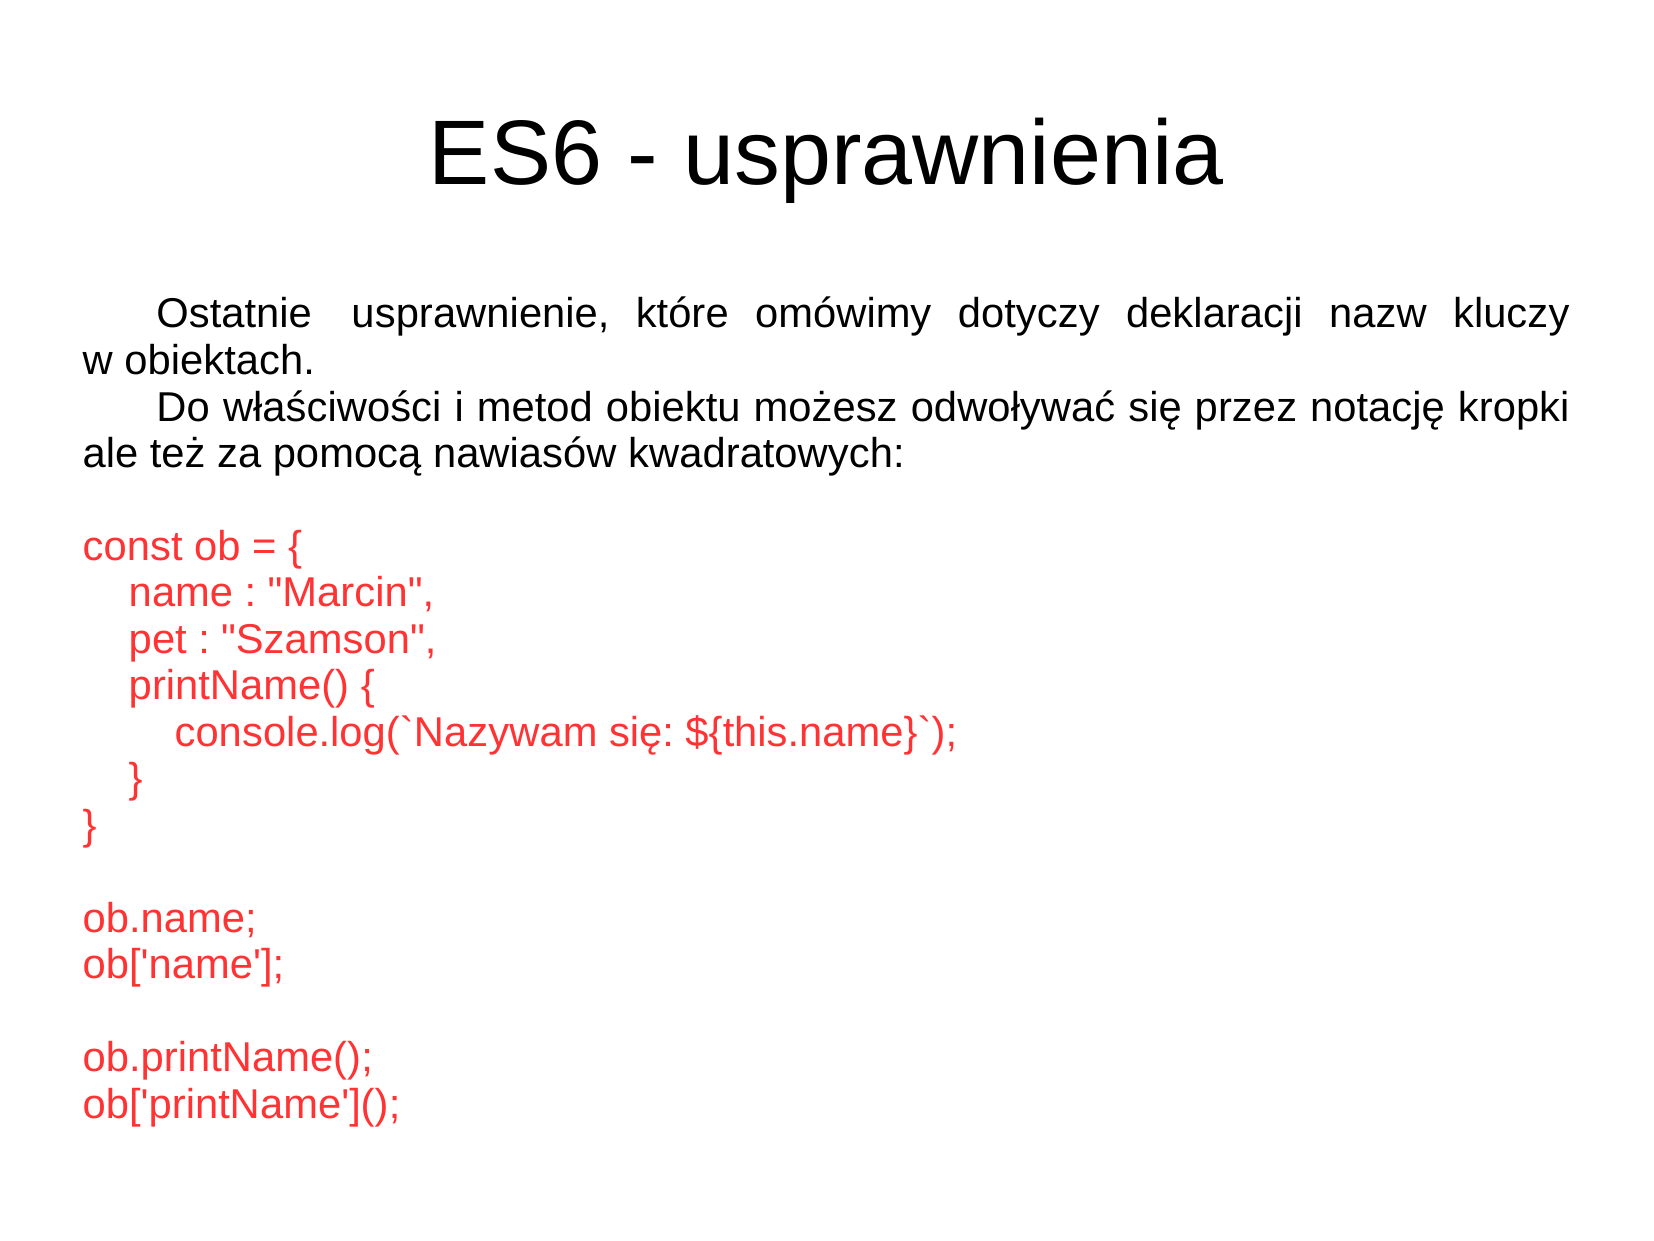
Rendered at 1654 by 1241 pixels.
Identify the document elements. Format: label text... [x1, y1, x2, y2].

subtitle Ostatnie usprawnienie, które omówimy dotyczy deklaracji nazw kluczy w obiektach. Do właściwości i metod obiektu możesz odwoływać się przez notację kropki ale też za pomocą nawiasów kwadratowych: const ob = { name : "Marcin", pet : "Szamson", printName() { console.log(`Nazywam się: ${this.name}`); } } ob.name; ob['name']; ob.printName(); ob['printName'](); [82, 290, 1571, 1183]
title ES6 - usprawnienia [82, 49, 1571, 257]
